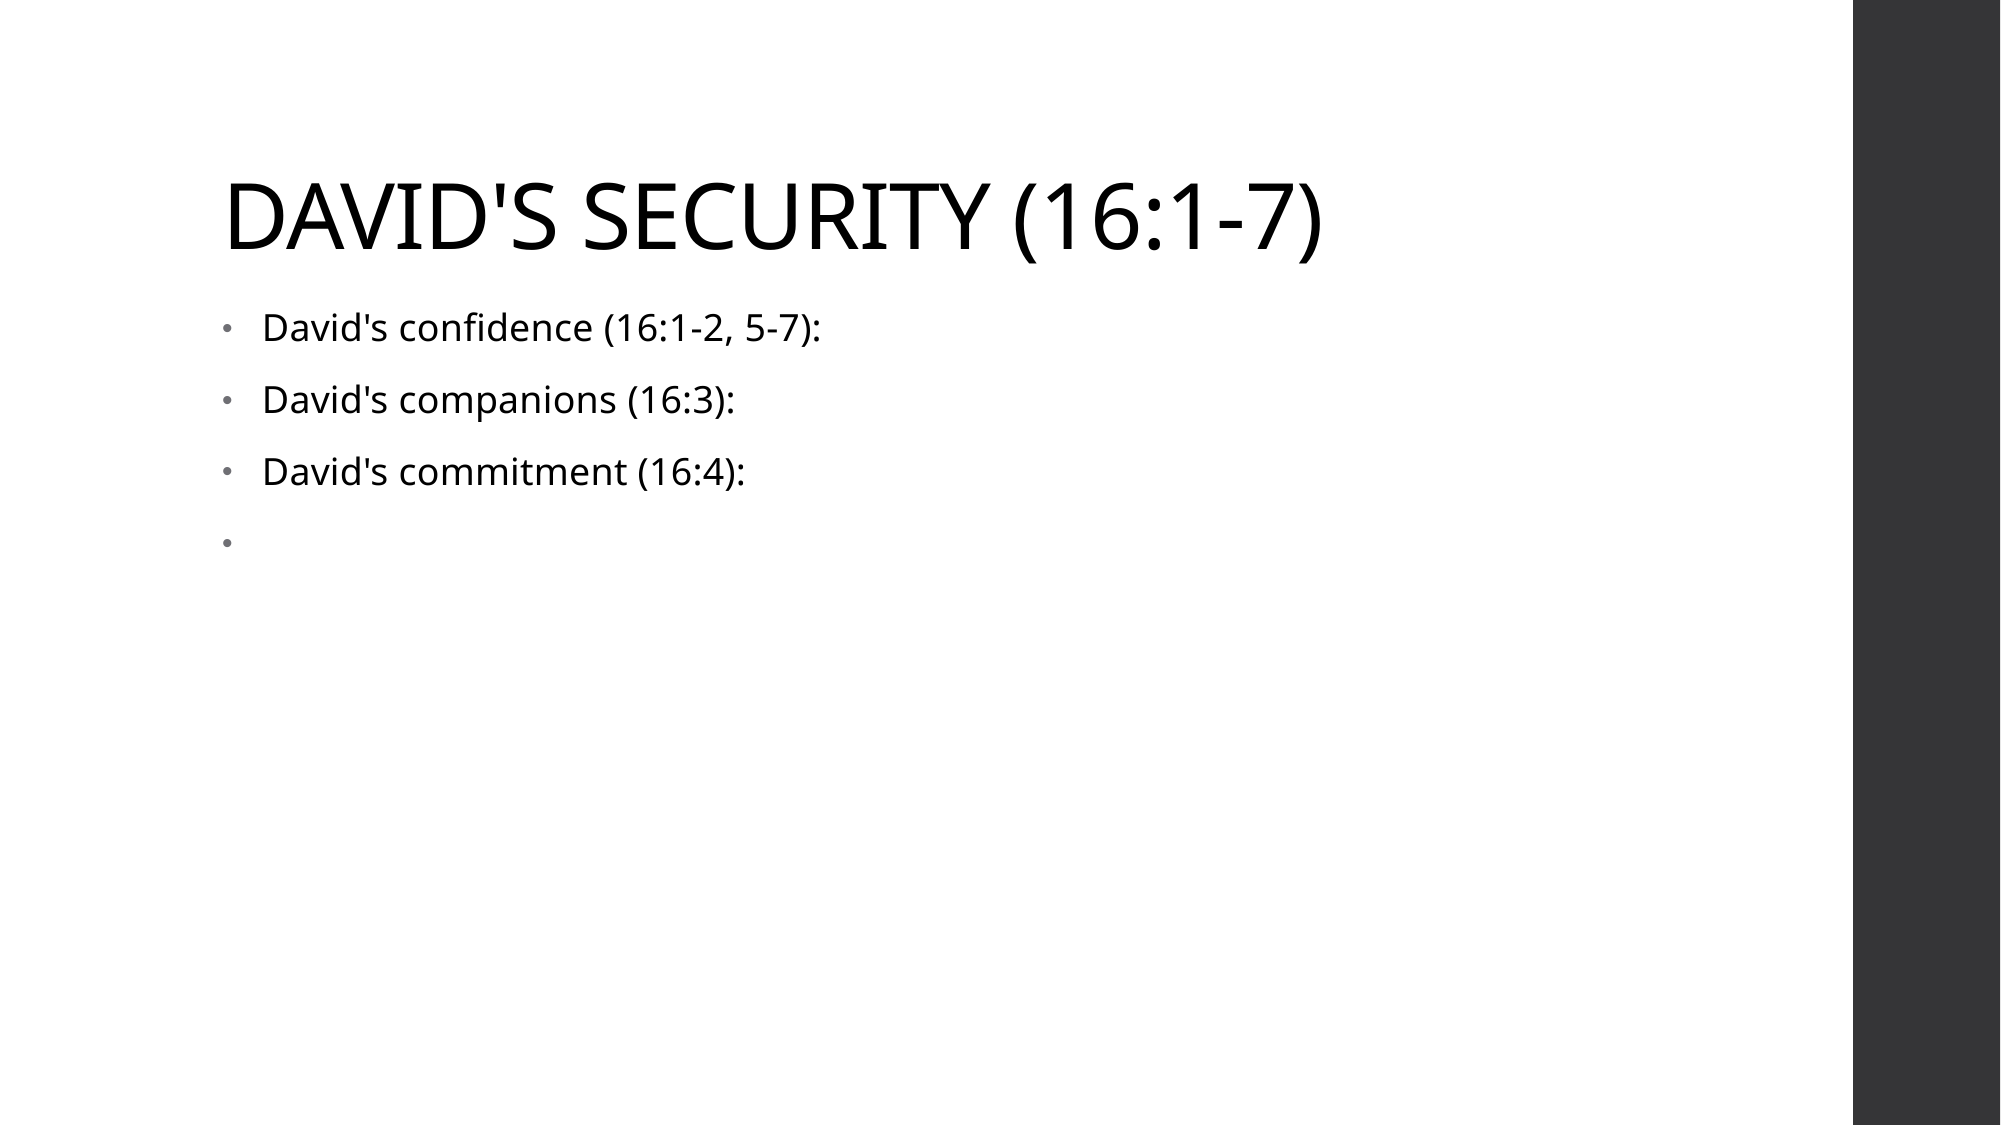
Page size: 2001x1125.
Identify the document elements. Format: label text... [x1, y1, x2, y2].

title DAVID'S SECURITY (16:1-7) [206, 60, 1797, 278]
list David's confidence (16:1-2, 5-7): David's companions (16:3): David's commitment (16:4): [206, 299, 1617, 1014]
